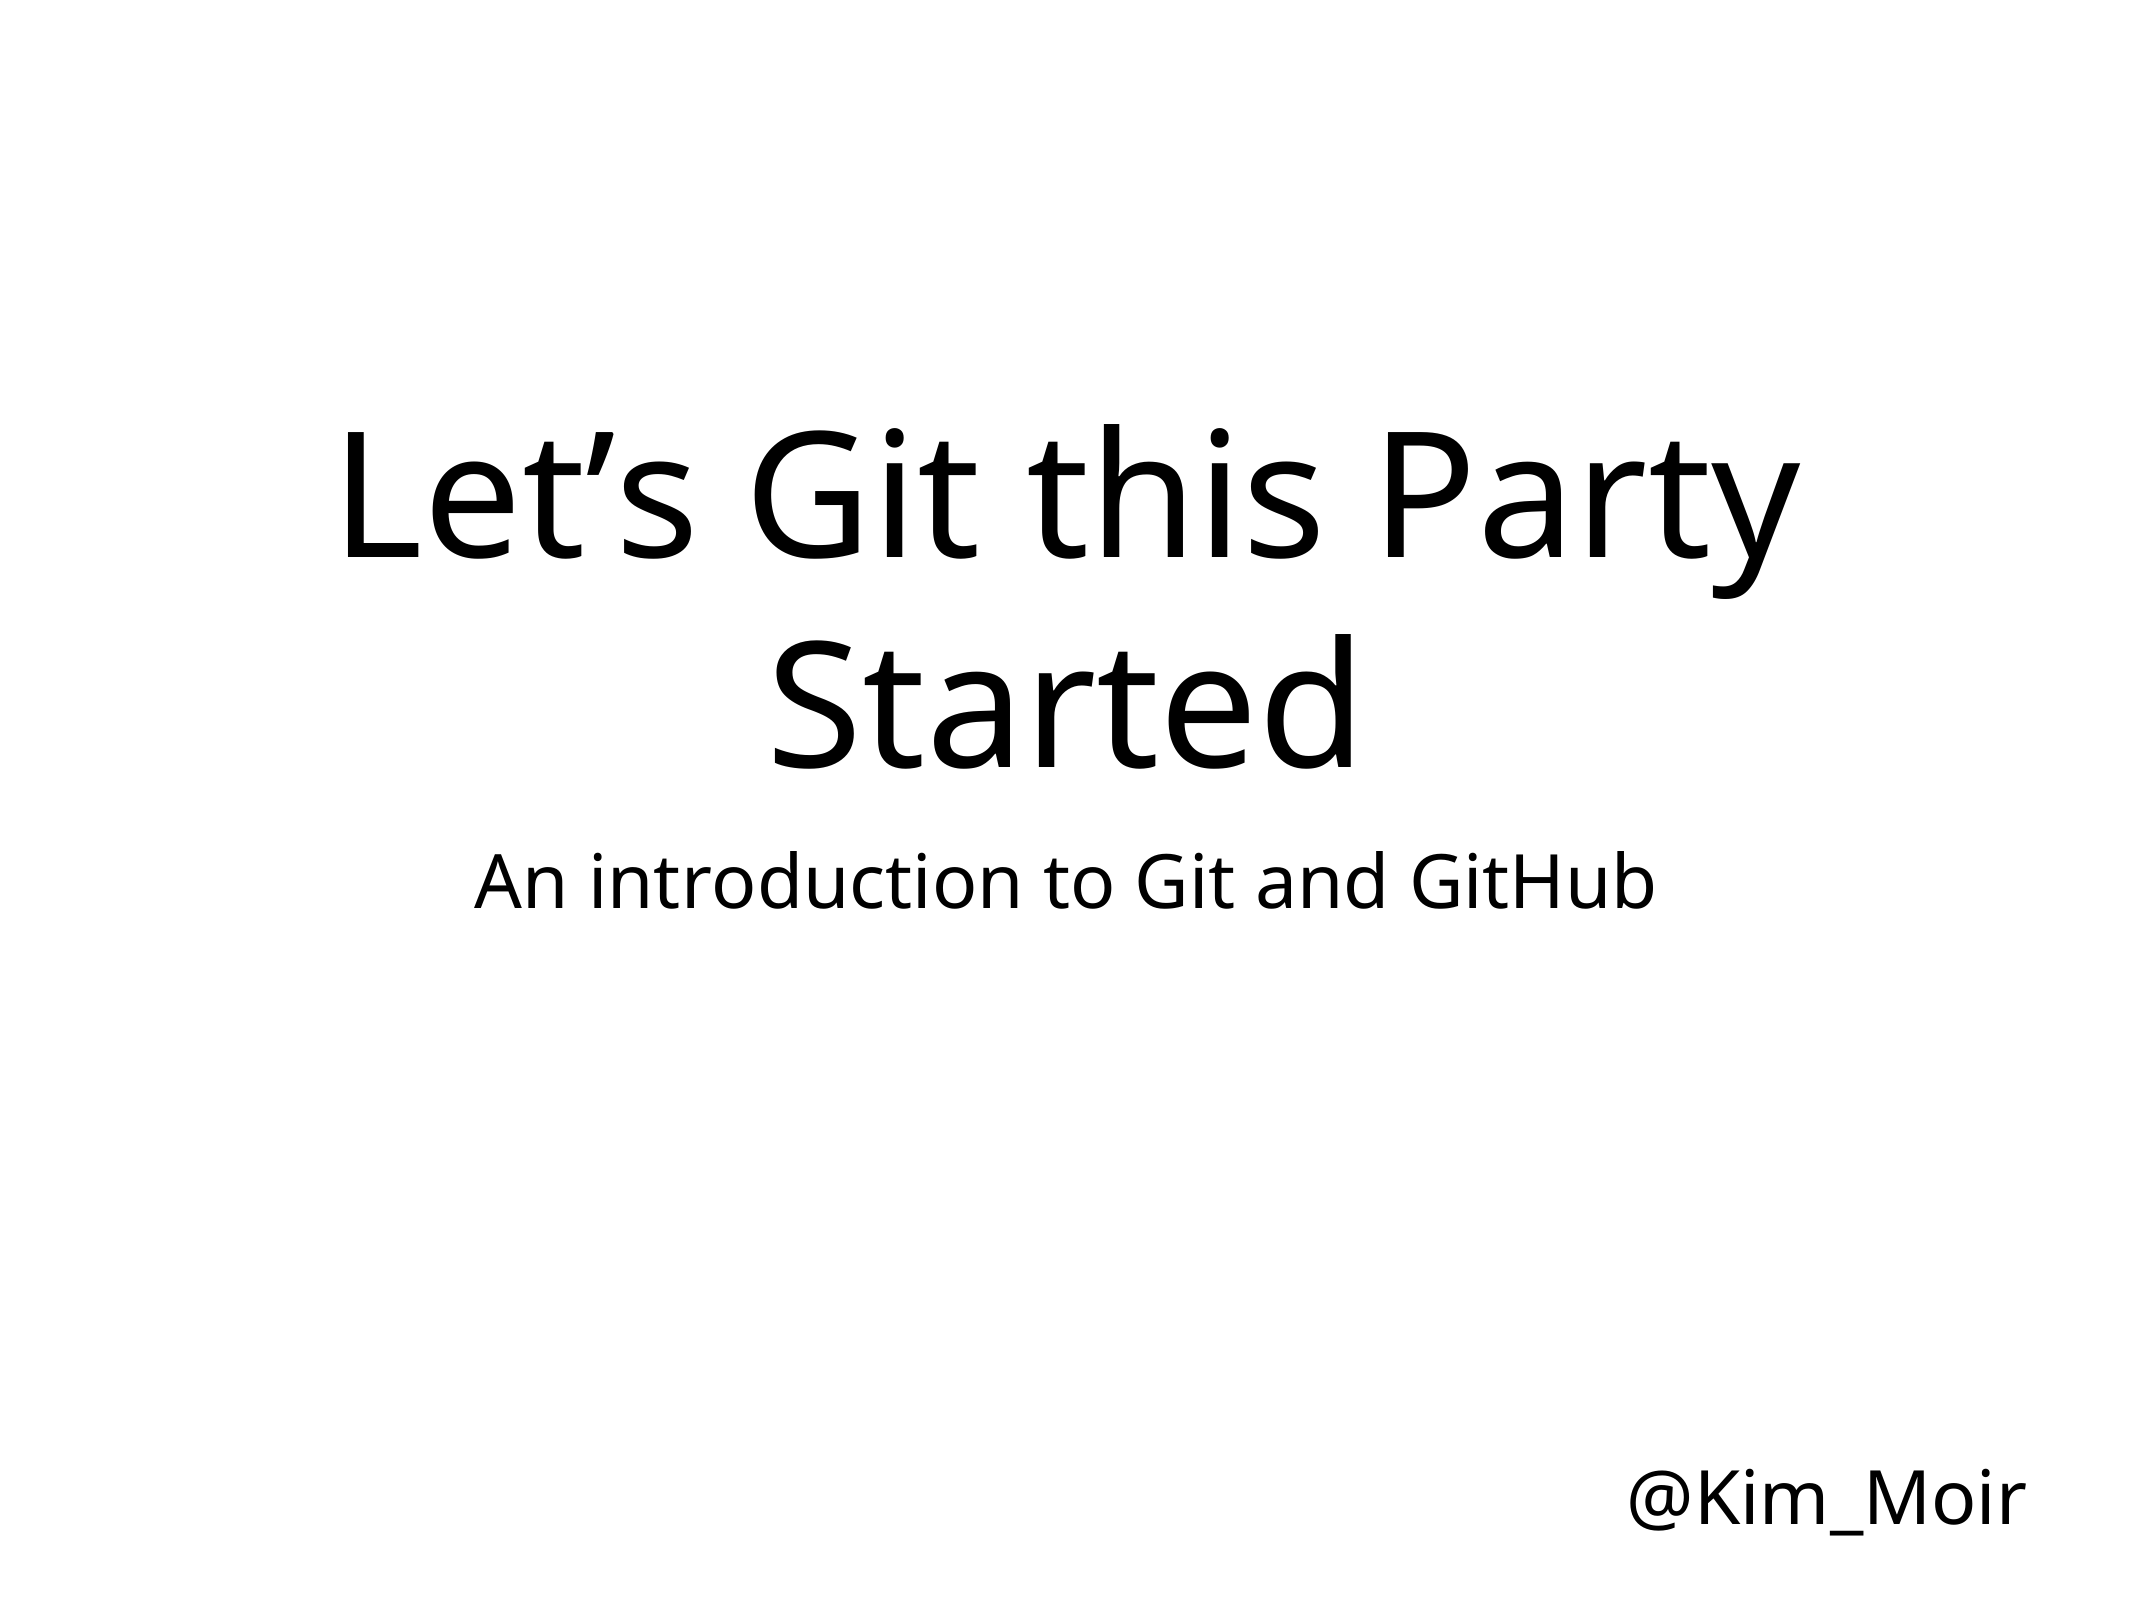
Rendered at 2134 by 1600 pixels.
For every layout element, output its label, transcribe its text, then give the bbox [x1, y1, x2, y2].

text_box @Kim_Moir [1550, 1449, 2105, 1571]
title Let’s Git this Party Started [208, 268, 1925, 811]
list An introduction to Git and GitHub [208, 825, 1925, 1011]
